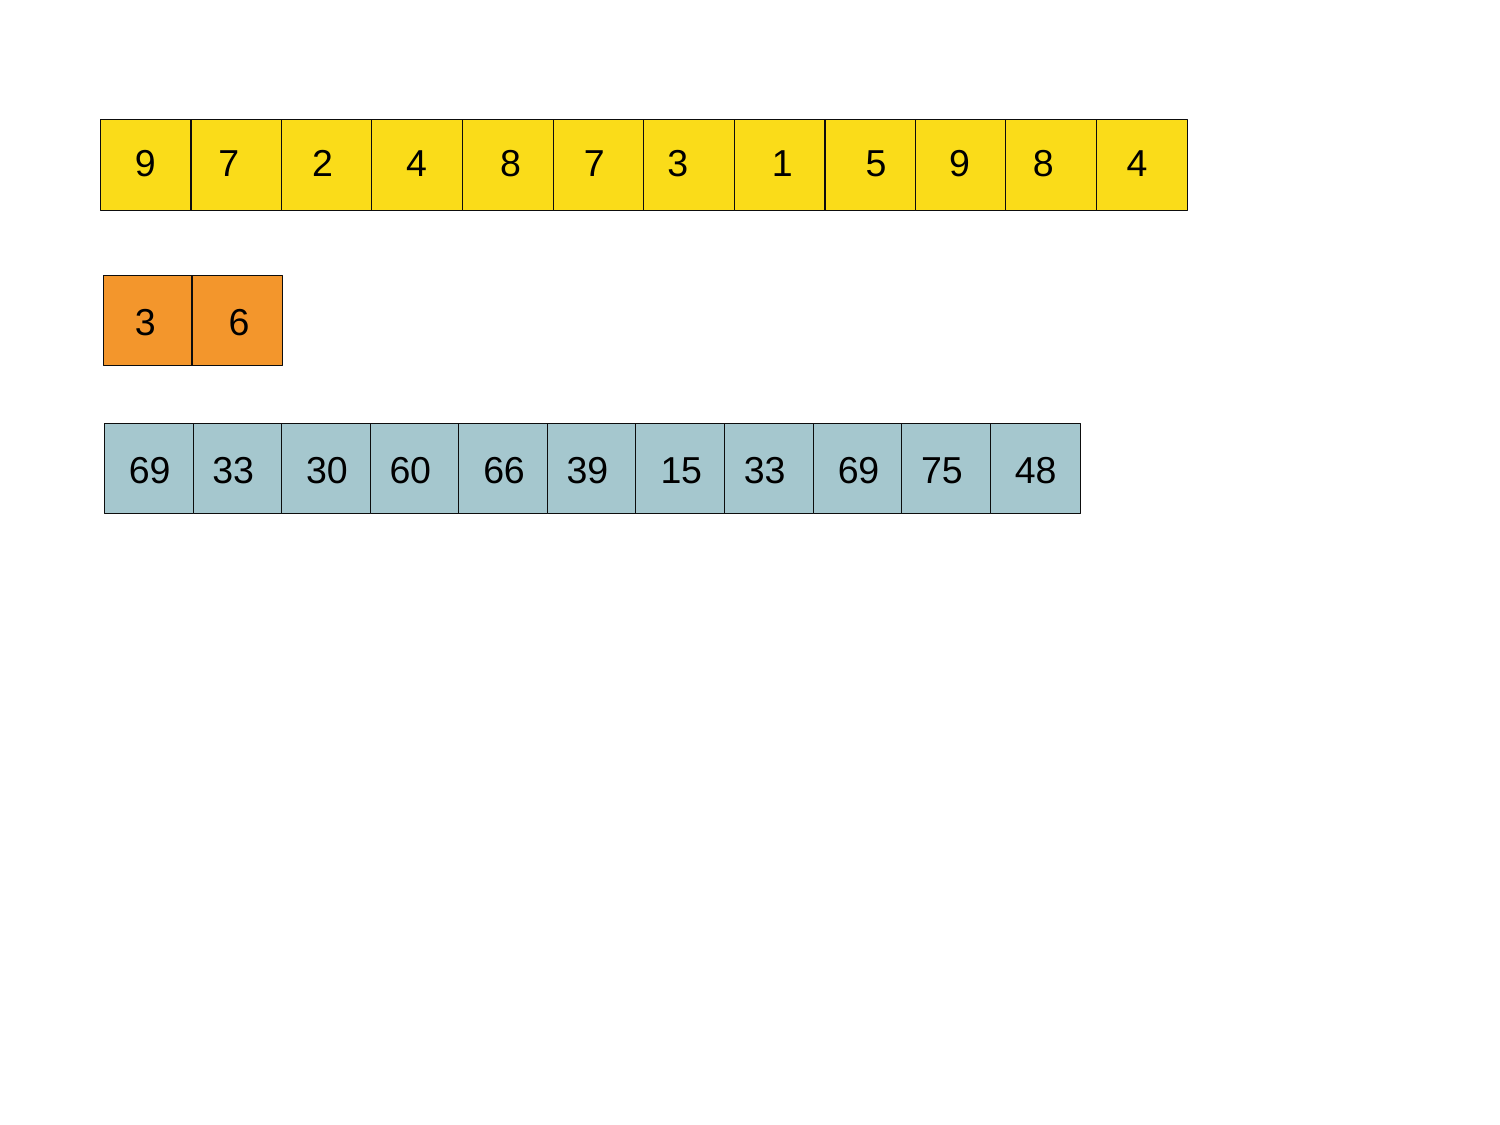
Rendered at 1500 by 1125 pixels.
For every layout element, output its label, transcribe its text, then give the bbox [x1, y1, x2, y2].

text_box 3 6 [120, 294, 1216, 352]
text_box [103, 275, 283, 366]
text_box [100, 119, 1188, 211]
text_box 69 33 30 60 66 39 15 33 69 75 48 [114, 442, 1210, 499]
text_box [104, 423, 1081, 514]
text_box 9 7 2 4 8 7 3 1 5 9 8 4 [120, 135, 1216, 192]
